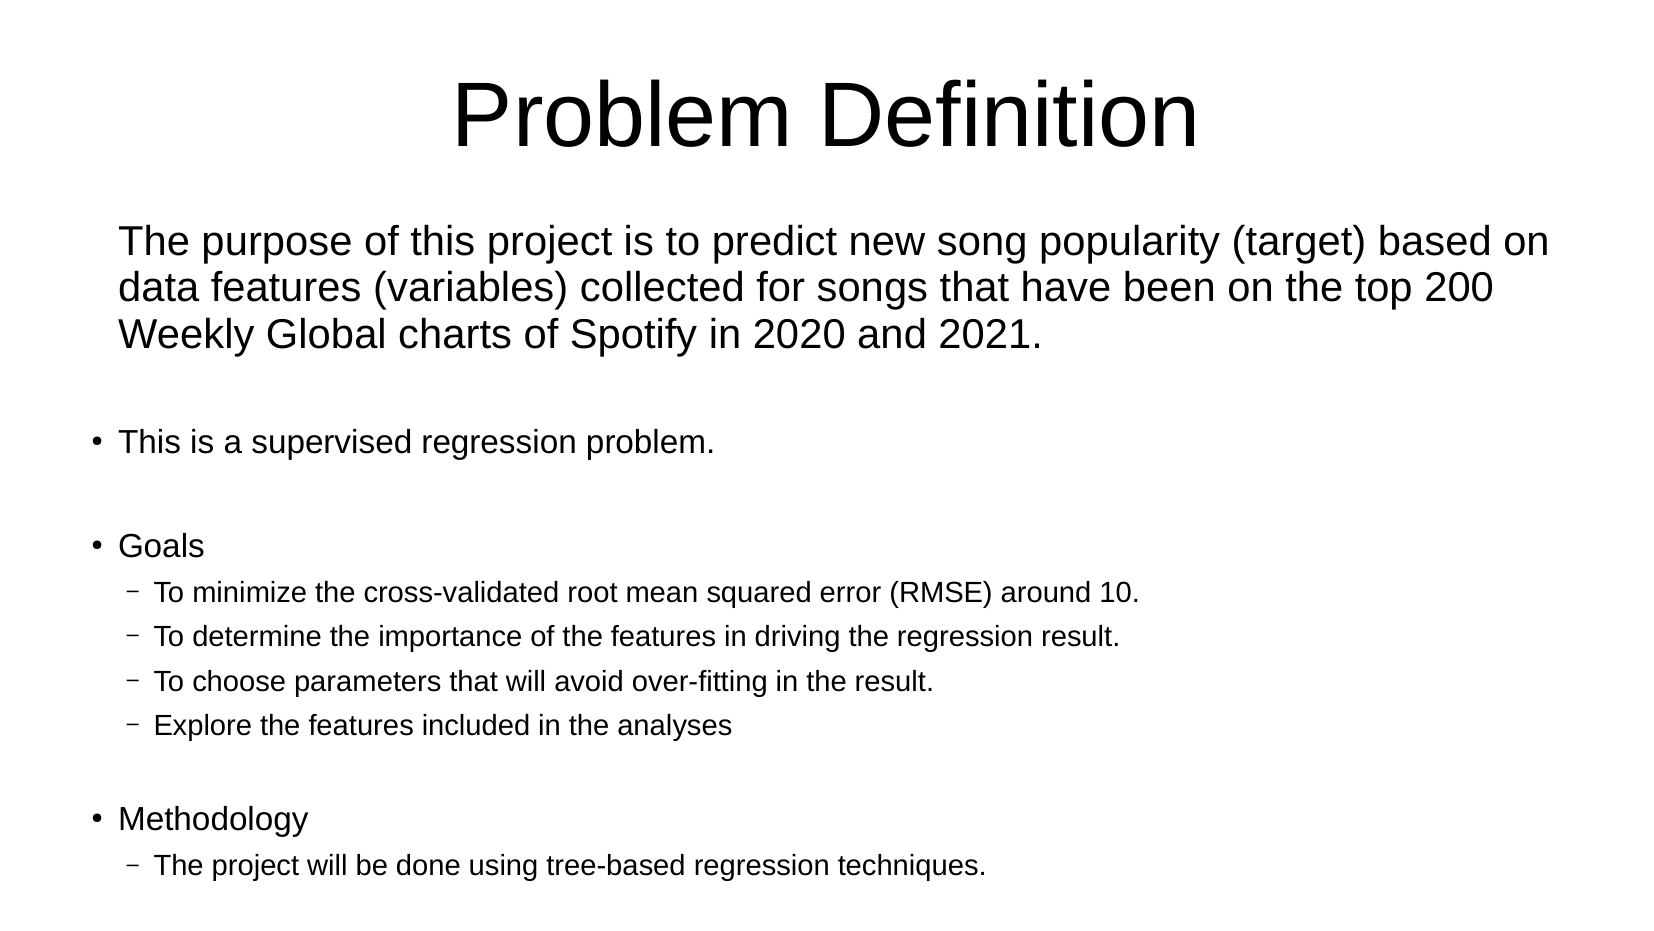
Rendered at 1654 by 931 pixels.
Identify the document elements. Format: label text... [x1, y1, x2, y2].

title Problem Definition [82, 37, 1571, 193]
list The purpose of this project is to predict new song popularity (target) based on data features (variables) collected for songs that have been on the top 200 Weekly Global charts of Spotify in 2020 and 2021. This is a supervised regression problem. Goals To minimize the cross-validated root mean squared error (RMSE) around 10. To determine the importance of the features in driving the regression result. To choose parameters that will avoid over-fitting in the result. Explore the features included in the analyses Methodology The project will be done using tree-based regression techniques. [82, 217, 1571, 886]
